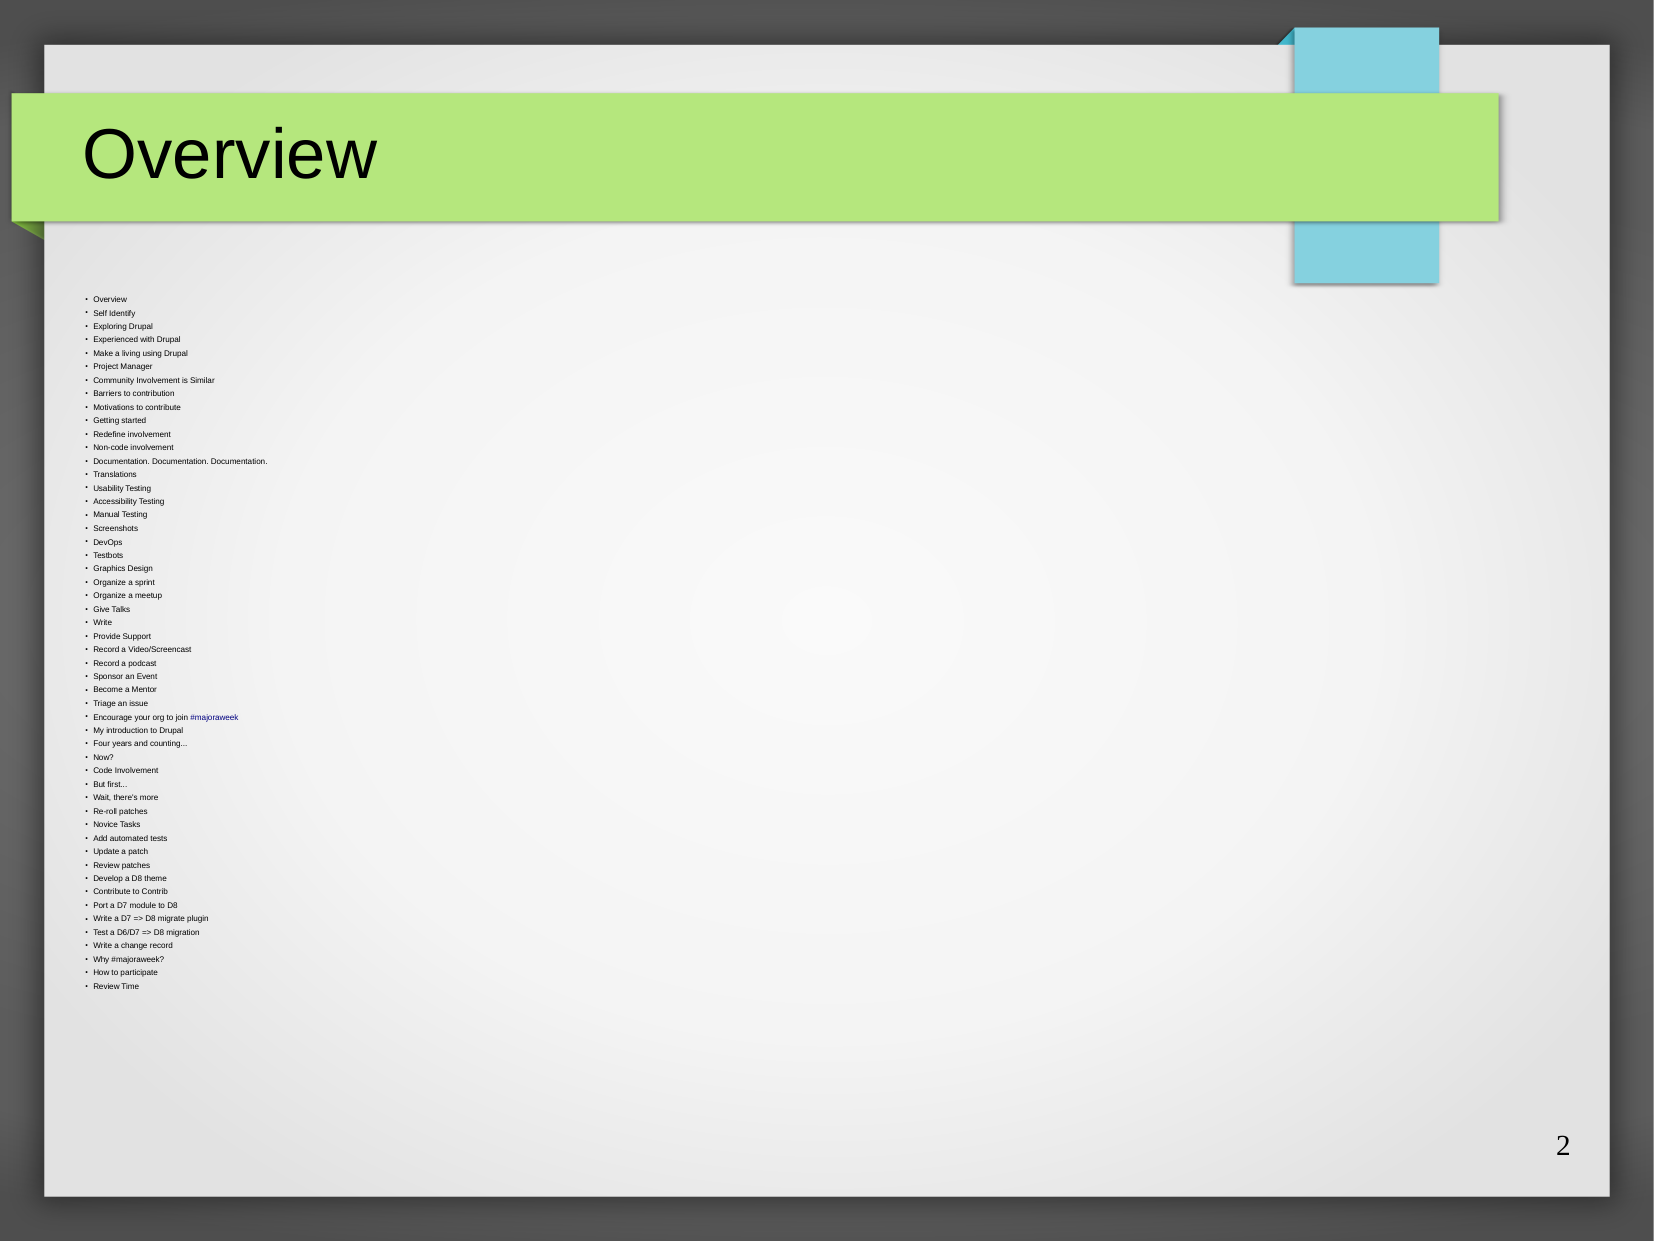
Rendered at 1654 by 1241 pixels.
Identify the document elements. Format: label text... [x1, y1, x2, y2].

picture [0, 0, 1654, 1241]
title Overview [82, 94, 1264, 213]
list Overview Self Identify Exploring Drupal Experienced with Drupal Make a living using Drupal Project Manager Community Involvement is Similar Barriers to contribution Motivations to contribute Getting started Redefine involvement Non-code involvement Documentation. Documentation. Documentation. Translations Usability Testing Accessibility Testing Manual Testing Screenshots DevOps Testbots Graphics Design Organize a sprint Organize a meetup Give Talks Write Provide Support Record a Video/Screencast Record a podcast Sponsor an Event Become a Mentor Triage an issue Encourage your org to join #majoraweek My introduction to Drupal Four years and counting... Now? Code Involvement But first... Wait, there's more Re-roll patches Novice Tasks Add automated tests Update a patch Review patches Develop a D8 theme Contribute to Contrib Port a D7 module to D8 Write a D7 => D8 migrate plugin Test a D6/D7 => D8 migration Write a change record Why #majoraweek? How to participate Review Time [82, 295, 1571, 1015]
